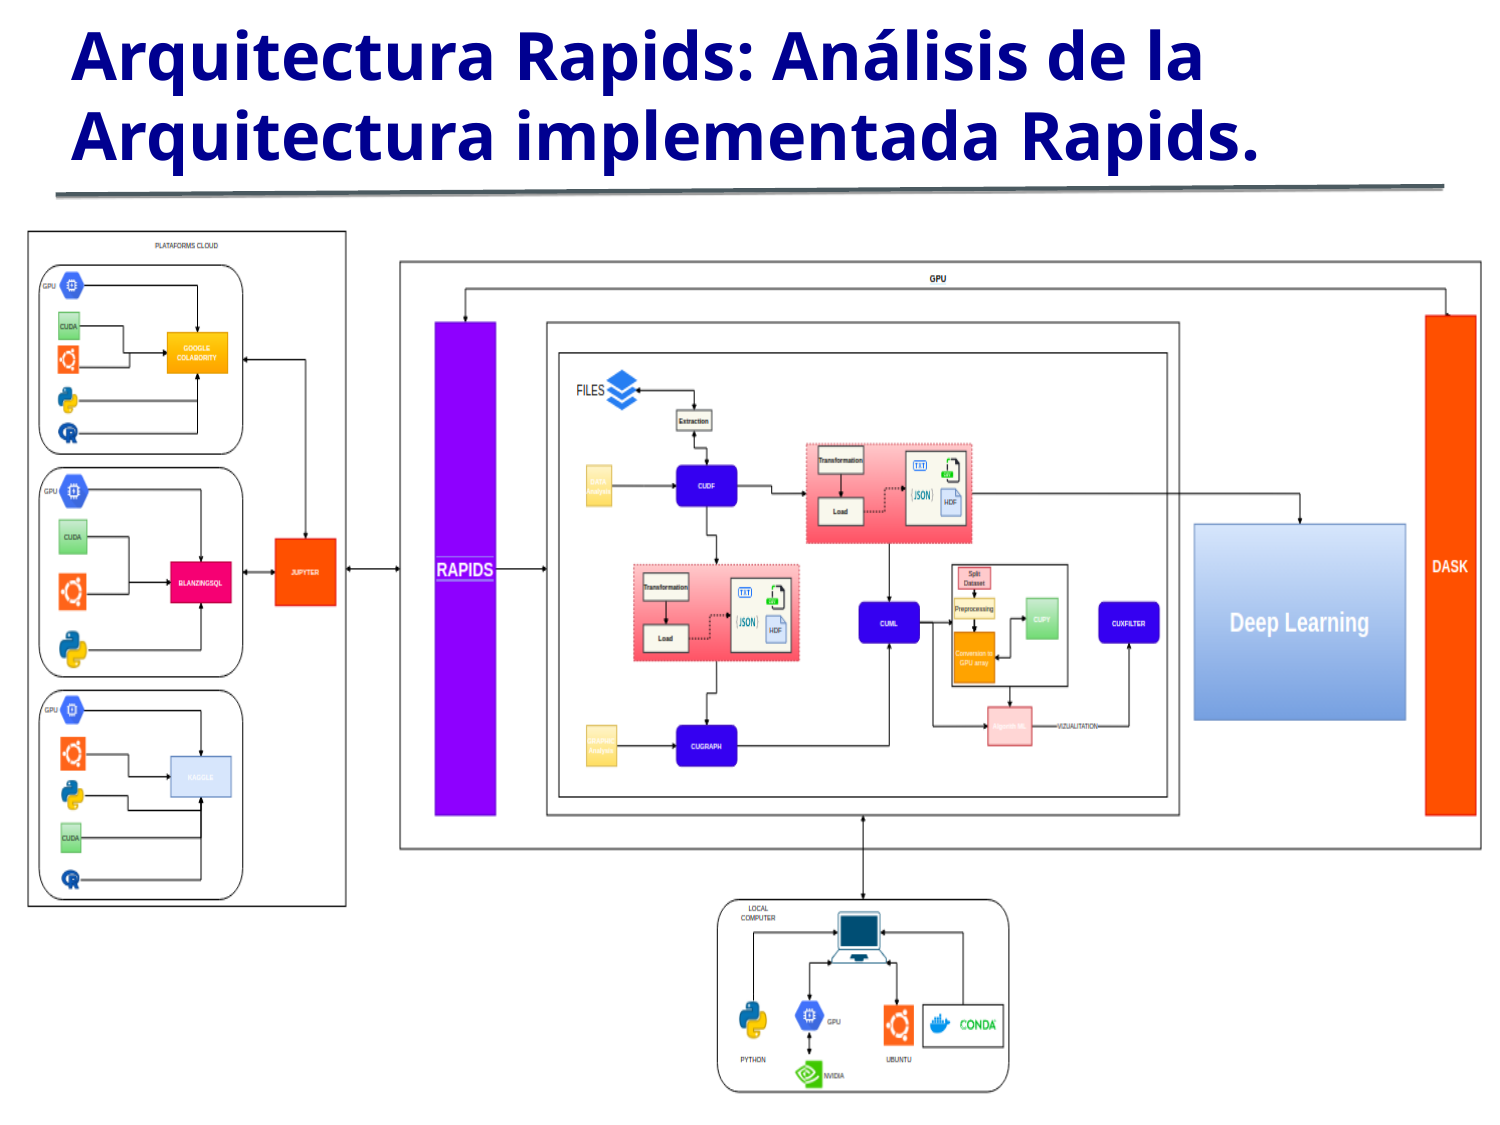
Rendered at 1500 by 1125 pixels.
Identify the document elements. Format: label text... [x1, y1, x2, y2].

list [56, 192, 1442, 212]
title Arquitectura Rapids: Análisis de la Arquitectura implementada Rapids. [56, 45, 1442, 143]
picture [11, 212, 1489, 1111]
